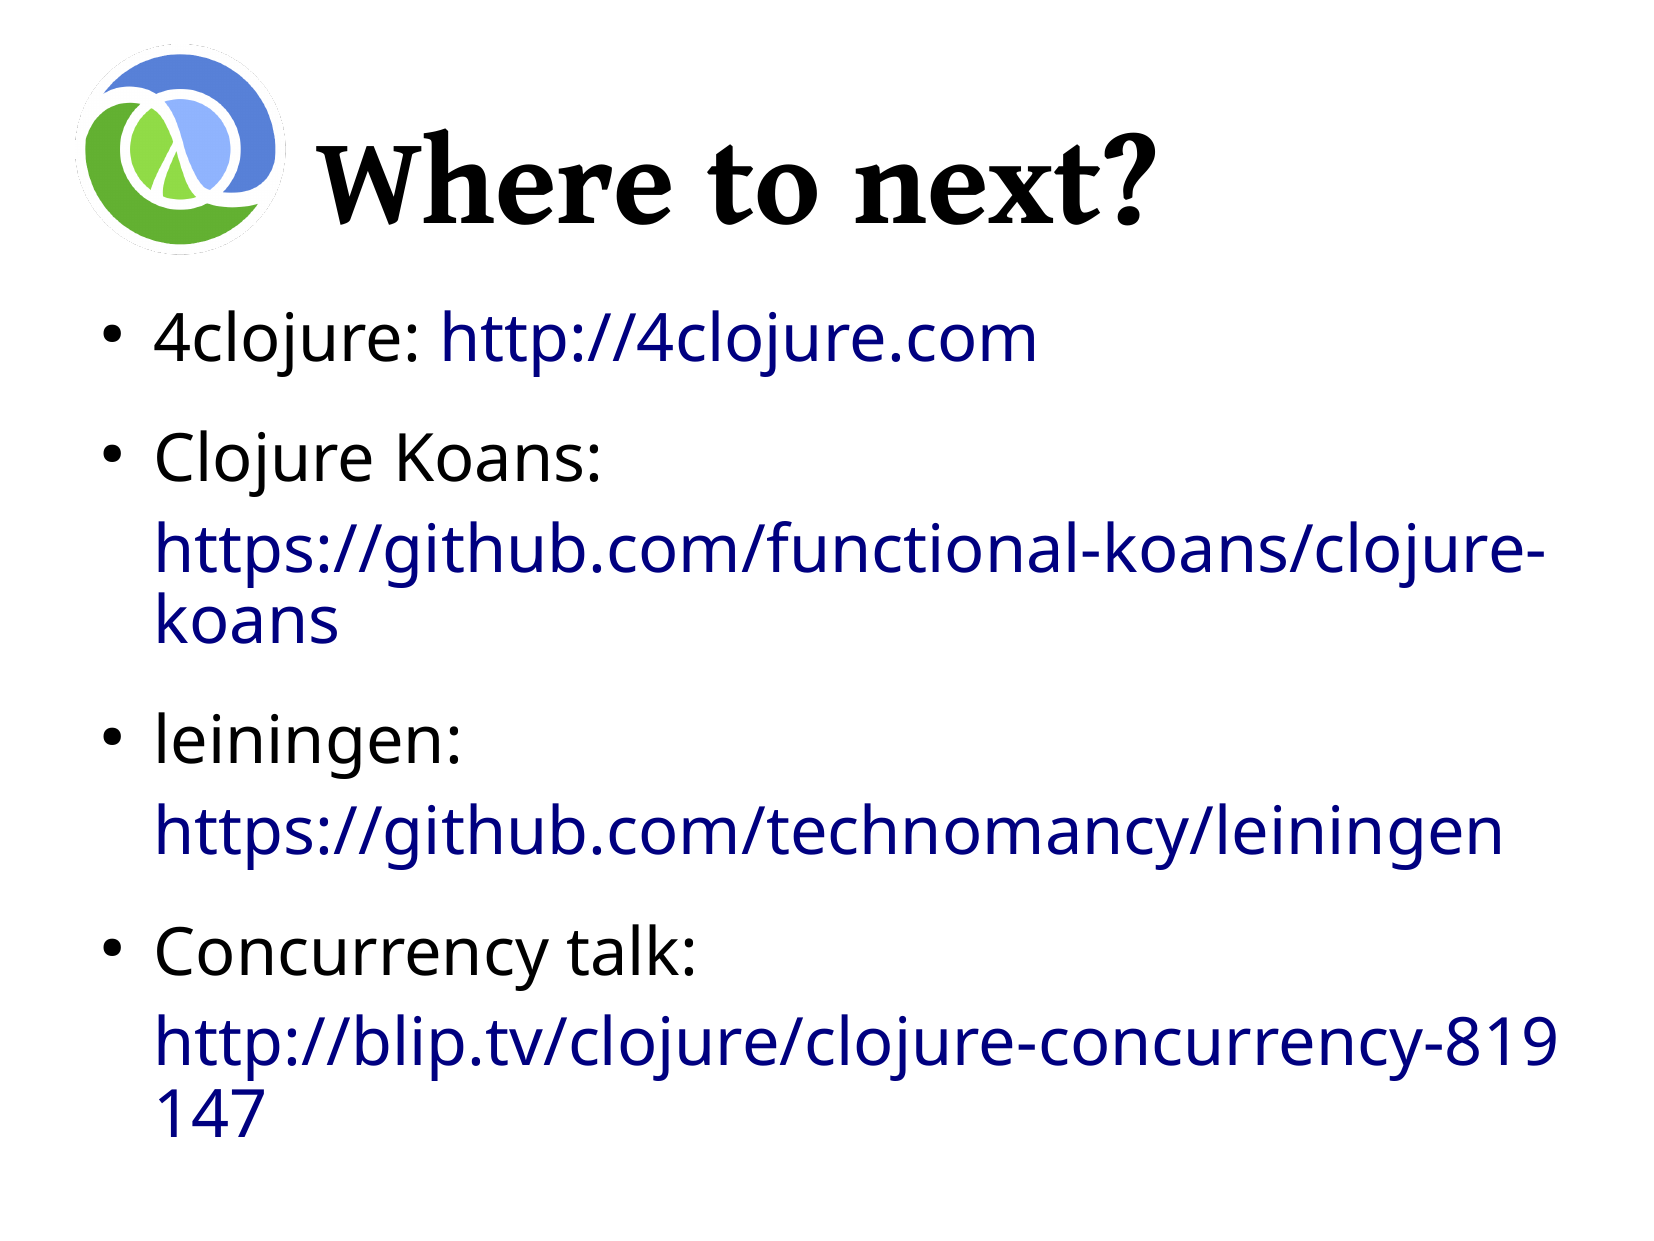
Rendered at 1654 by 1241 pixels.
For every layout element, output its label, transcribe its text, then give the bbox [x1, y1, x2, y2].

title Where to next? [315, 83, 1571, 290]
list 4clojure: http://4clojure.com Clojure Koans: https://github.com/functional-koans/clojure-koans leiningen: https://github.com/technomancy/leiningen Concurrency talk: http://blip.tv/clojure/clojure-concurrency-819147 [82, 290, 1571, 1109]
picture [75, 44, 286, 255]
